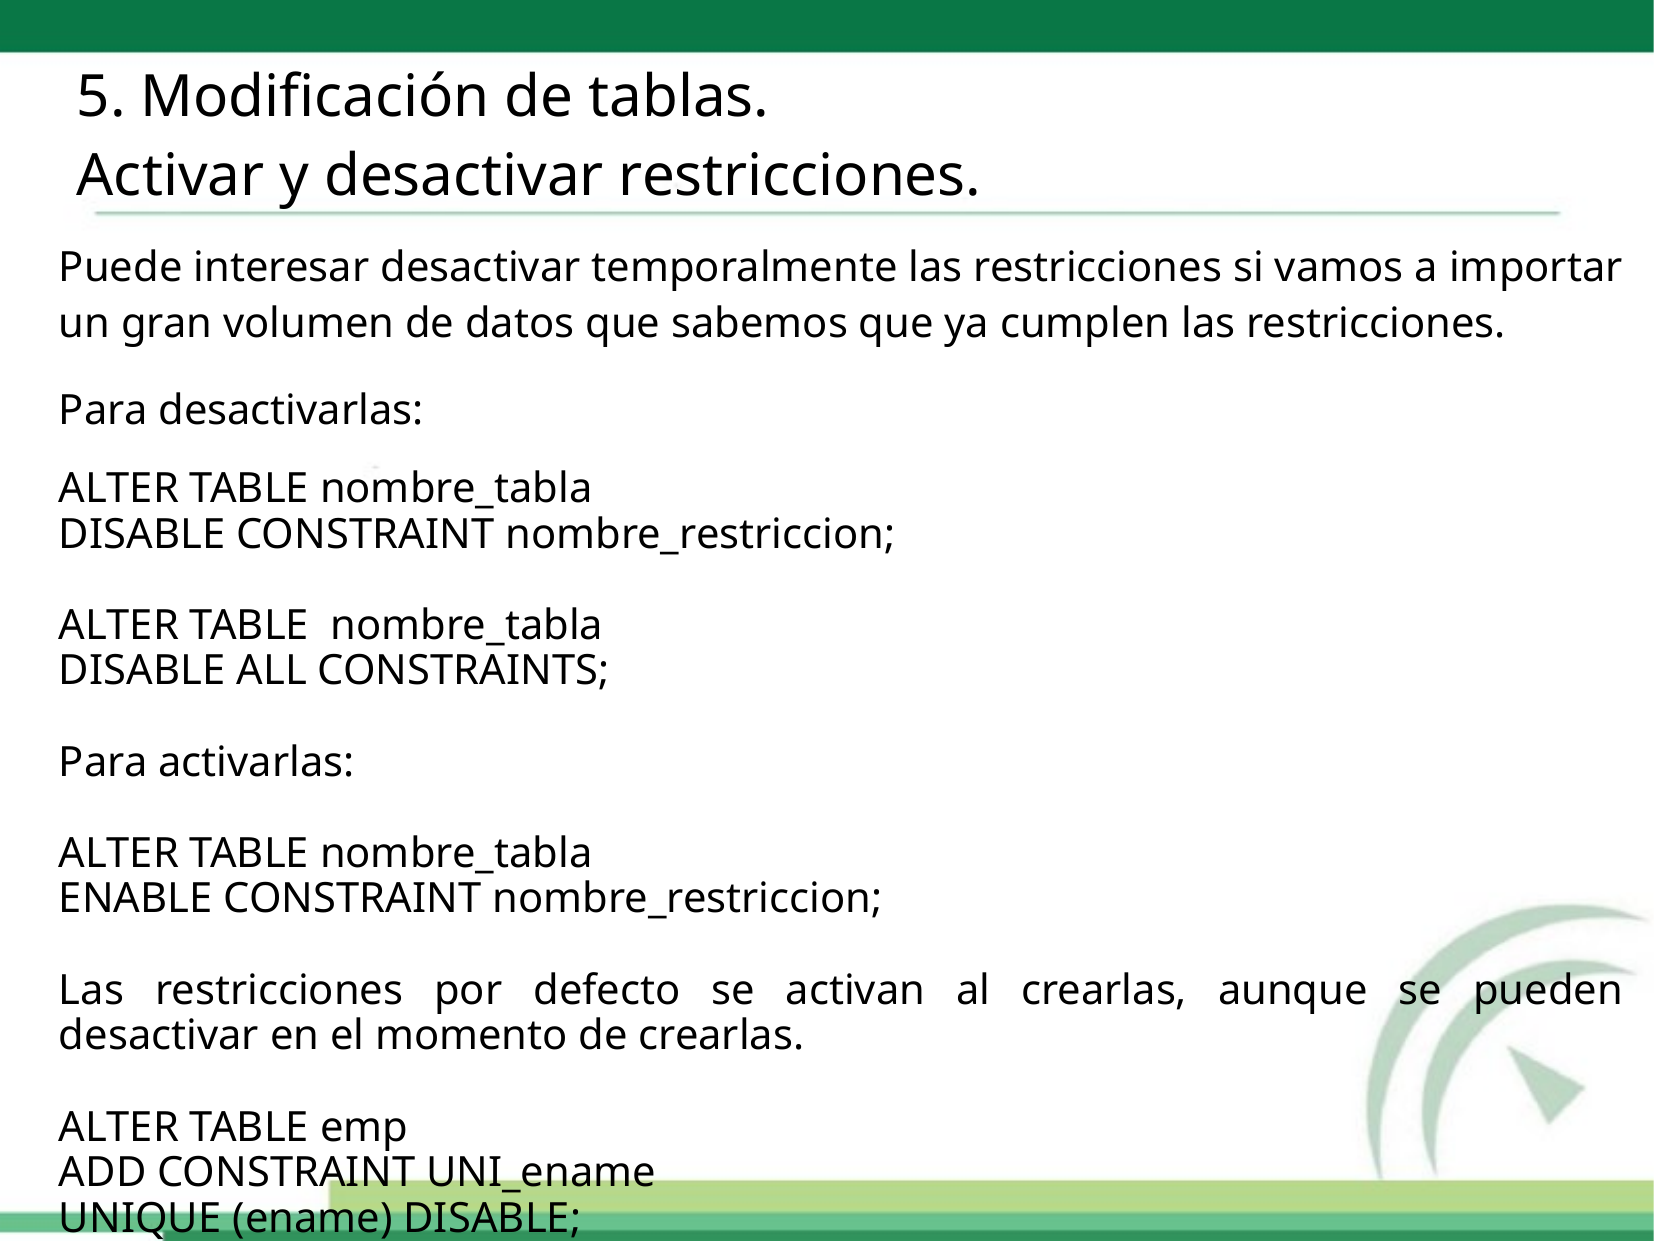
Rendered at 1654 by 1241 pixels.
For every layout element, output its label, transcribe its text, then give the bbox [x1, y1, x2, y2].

picture [0, 0, 1654, 1241]
list Puede interesar desactivar temporalmente las restricciones si vamos a importar un gran volumen de datos que sabemos que ya cumplen las restricciones. Para desactivarlas: ALTER TABLE nombre_tabla DISABLE CONSTRAINT nombre_restriccion; ALTER TABLE nombre_tabla DISABLE ALL CONSTRAINTS; Para activarlas: ALTER TABLE nombre_tabla ENABLE CONSTRAINT nombre_restriccion; Las restricciones por defecto se activan al crearlas, aunque se pueden desactivar en el momento de crearlas. ALTER TABLE emp ADD CONSTRAINT UNI_ename UNIQUE (ename) DISABLE; [59, 236, 1625, 1148]
title 5. Modificación de tablas. Activar y desactivar restricciones. [76, 29, 1625, 236]
